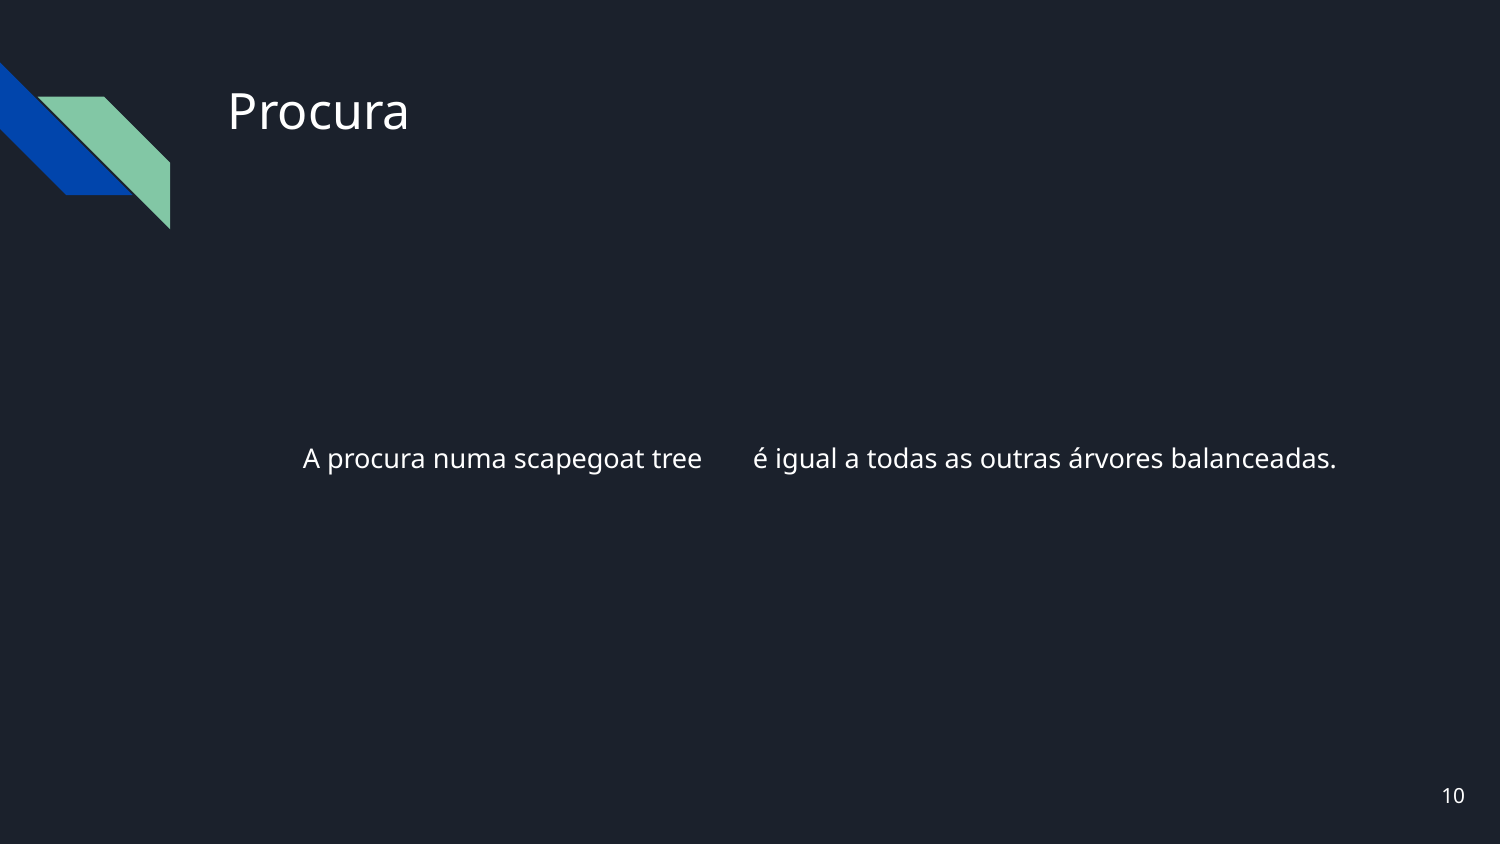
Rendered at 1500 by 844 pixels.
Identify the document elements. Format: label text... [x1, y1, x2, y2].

slide_number <number> [1389, 764, 1480, 830]
title Procura [212, 64, 1368, 215]
list A procura numa scapegoat tree é igual a todas as outras árvores balanceadas. [212, 421, 1368, 512]
